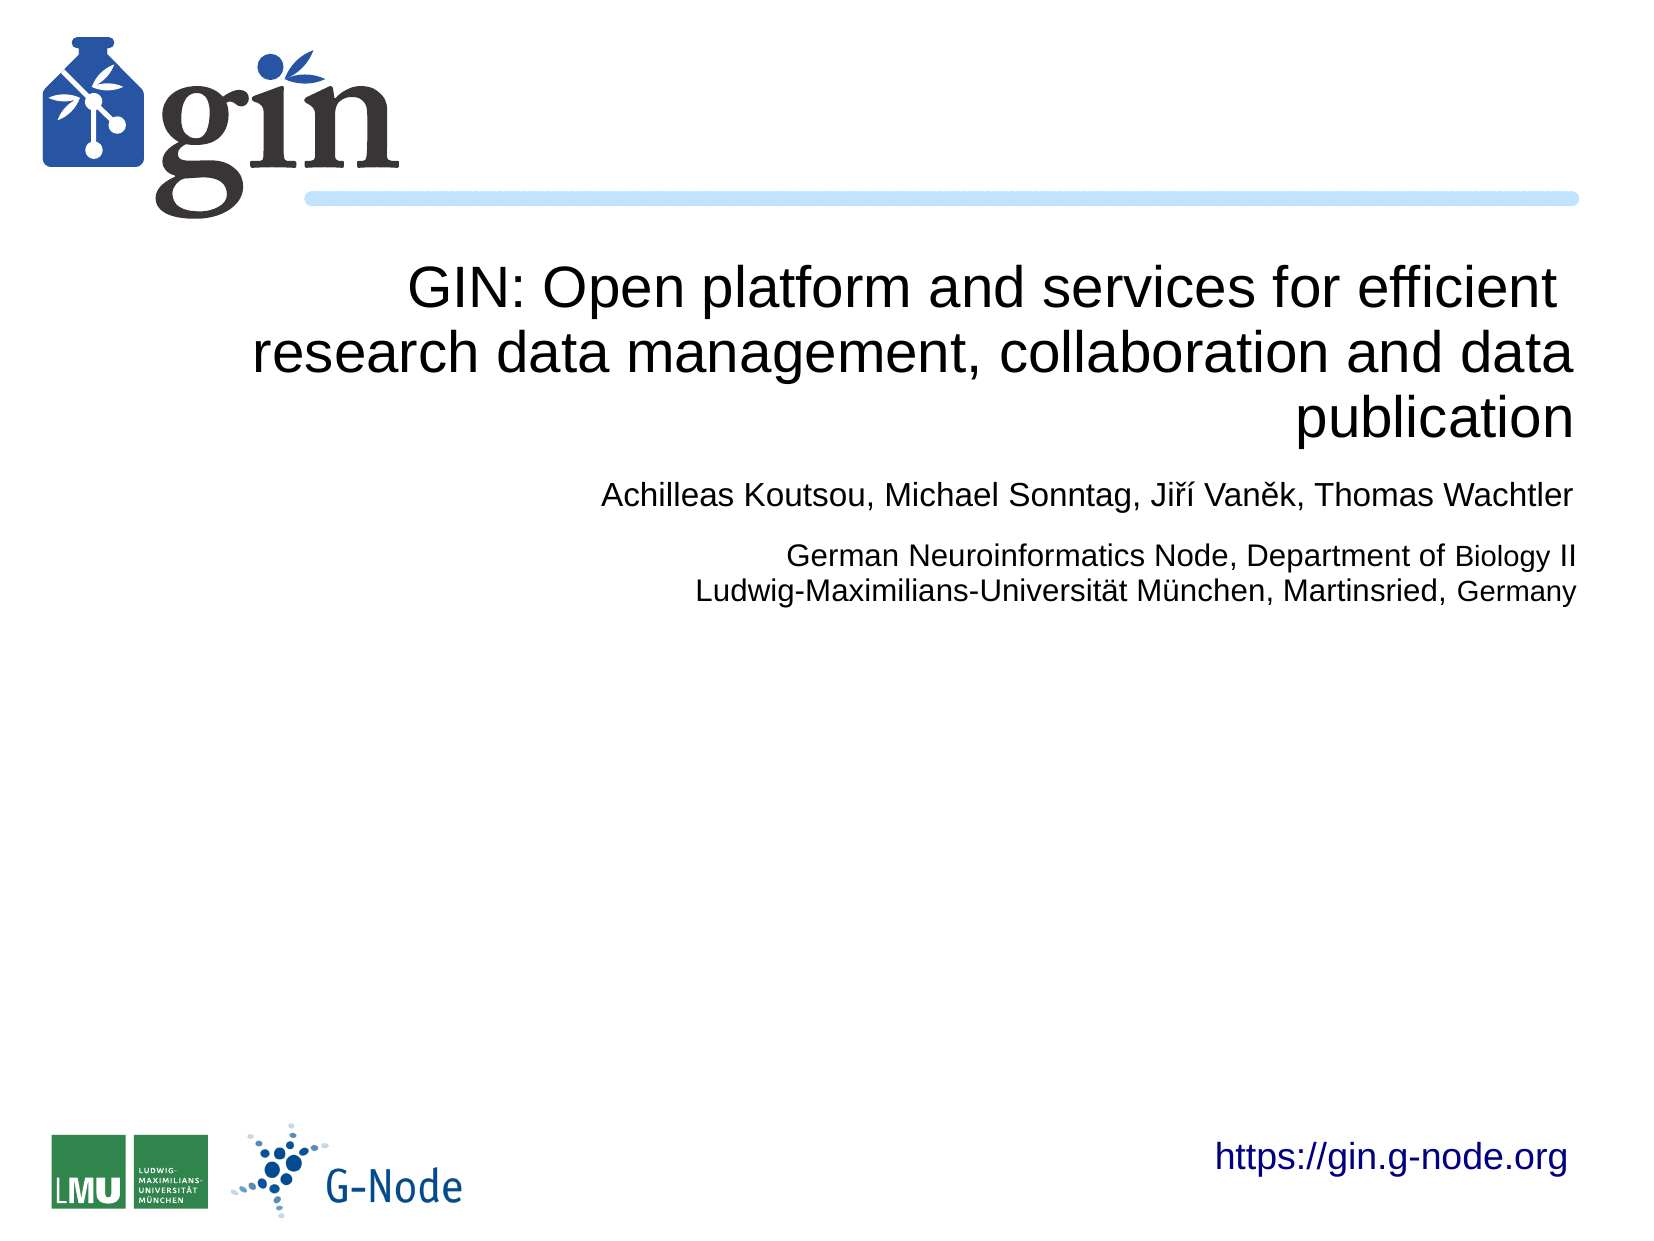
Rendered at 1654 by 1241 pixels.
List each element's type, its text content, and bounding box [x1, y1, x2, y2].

text_box Achilleas Koutsou, Michael Sonntag, Jiří Vaněk, Thomas Wachtler [570, 464, 1576, 525]
text_box GIN: Open platform and services for efficient research data management, collaboration and data publication [30, 254, 1576, 451]
picture [230, 1123, 467, 1219]
text_box German Neuroinformatics Node, Department of Biology II Ludwig-Maximilians-Universität München, Martinsried, Germany [75, 531, 1592, 631]
text_box https://gin.g-node.org [1200, 1128, 1625, 1186]
picture [33, 30, 409, 224]
